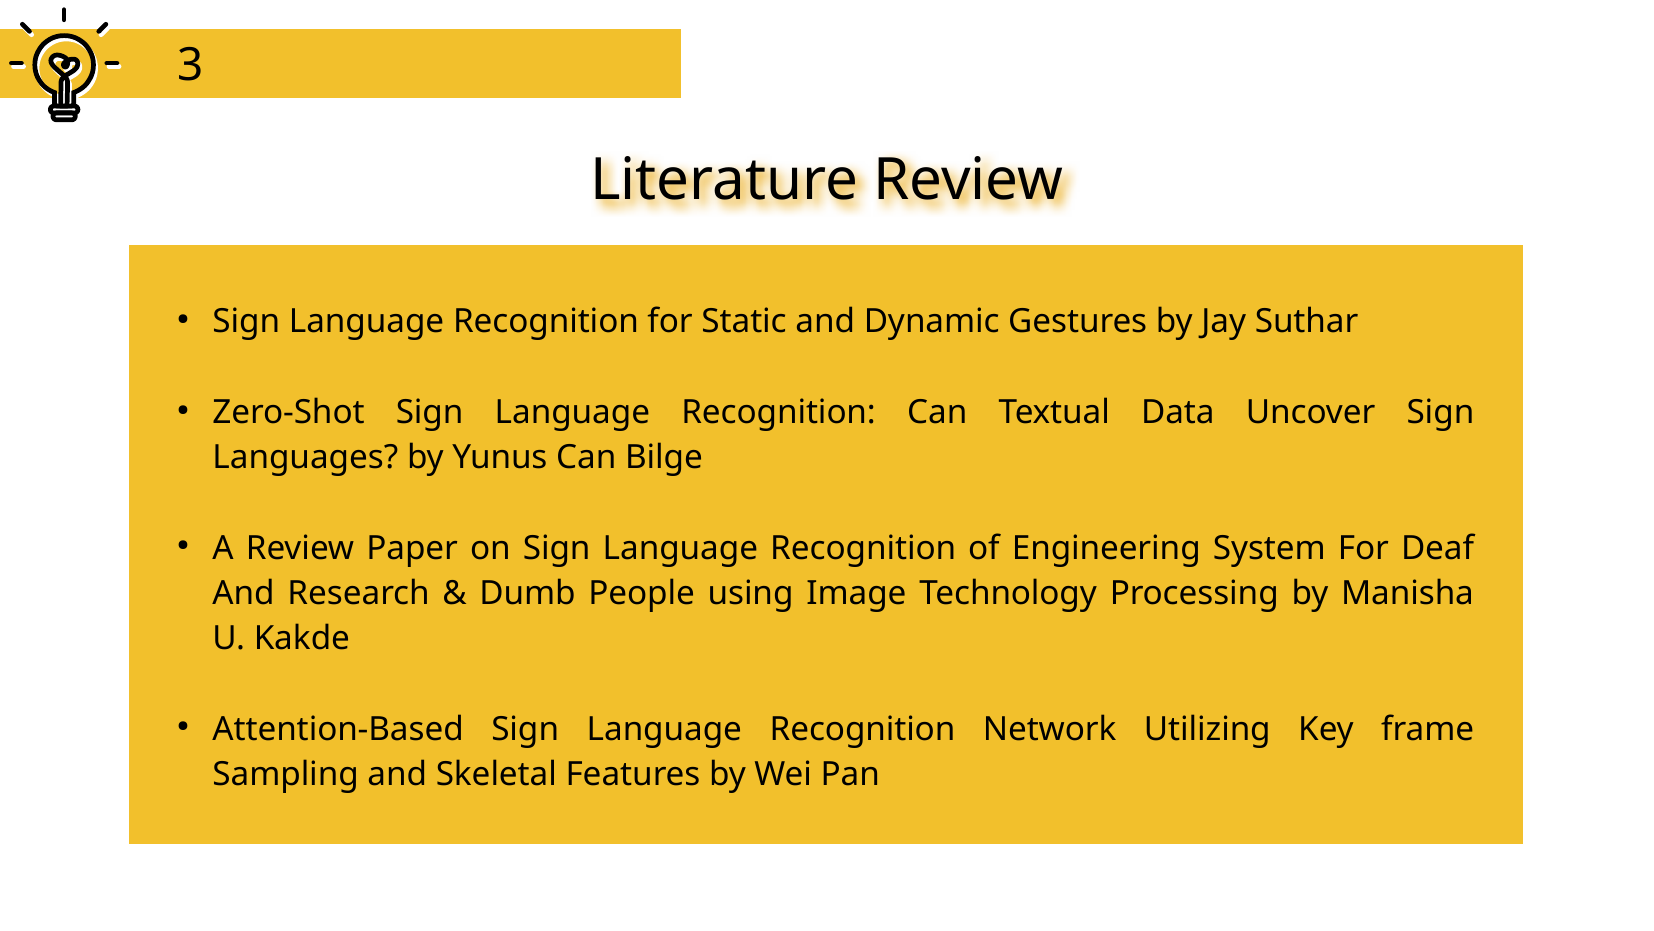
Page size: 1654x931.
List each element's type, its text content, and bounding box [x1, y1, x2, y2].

title Literature Review [147, 118, 1506, 237]
text_box Sign Language Recognition for Static and Dynamic Gestures by Jay Suthar Zero-Shot Sign Language Recognition: Can Textual Data Uncover Sign Languages? by Yunus Can Bilge A Review Paper on Sign Language Recognition of Engineering System For Deaf And Research & Dumb People using Image Technology Processing by Manisha U. Kakde Attention-Based Sign Language Recognition Network Utilizing Key frame Sampling and Skeletal Features by Wei Pan [177, 295, 1477, 798]
title 3 [177, 29, 623, 97]
